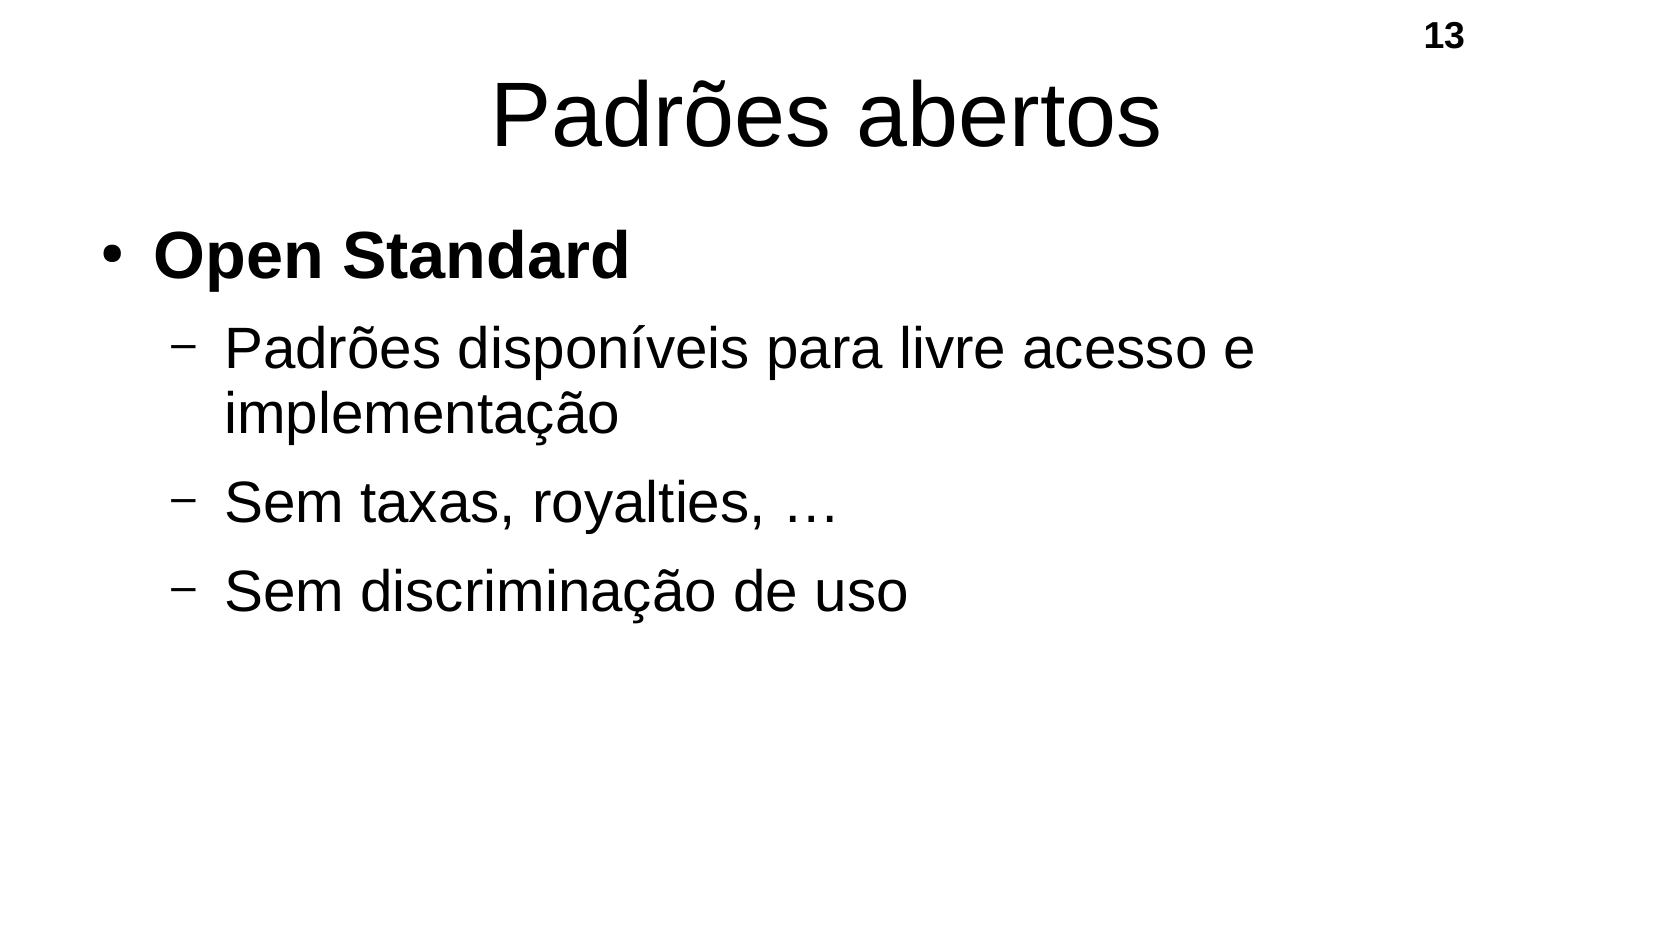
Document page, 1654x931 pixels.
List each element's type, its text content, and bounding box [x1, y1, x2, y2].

list Open Standard Padrões disponíveis para livre acesso e implementação Sem taxas, royalties, … Sem discriminação de uso [82, 217, 1571, 758]
title Padrões abertos [82, 37, 1571, 193]
text_box <número> [1408, 0, 1654, 71]
